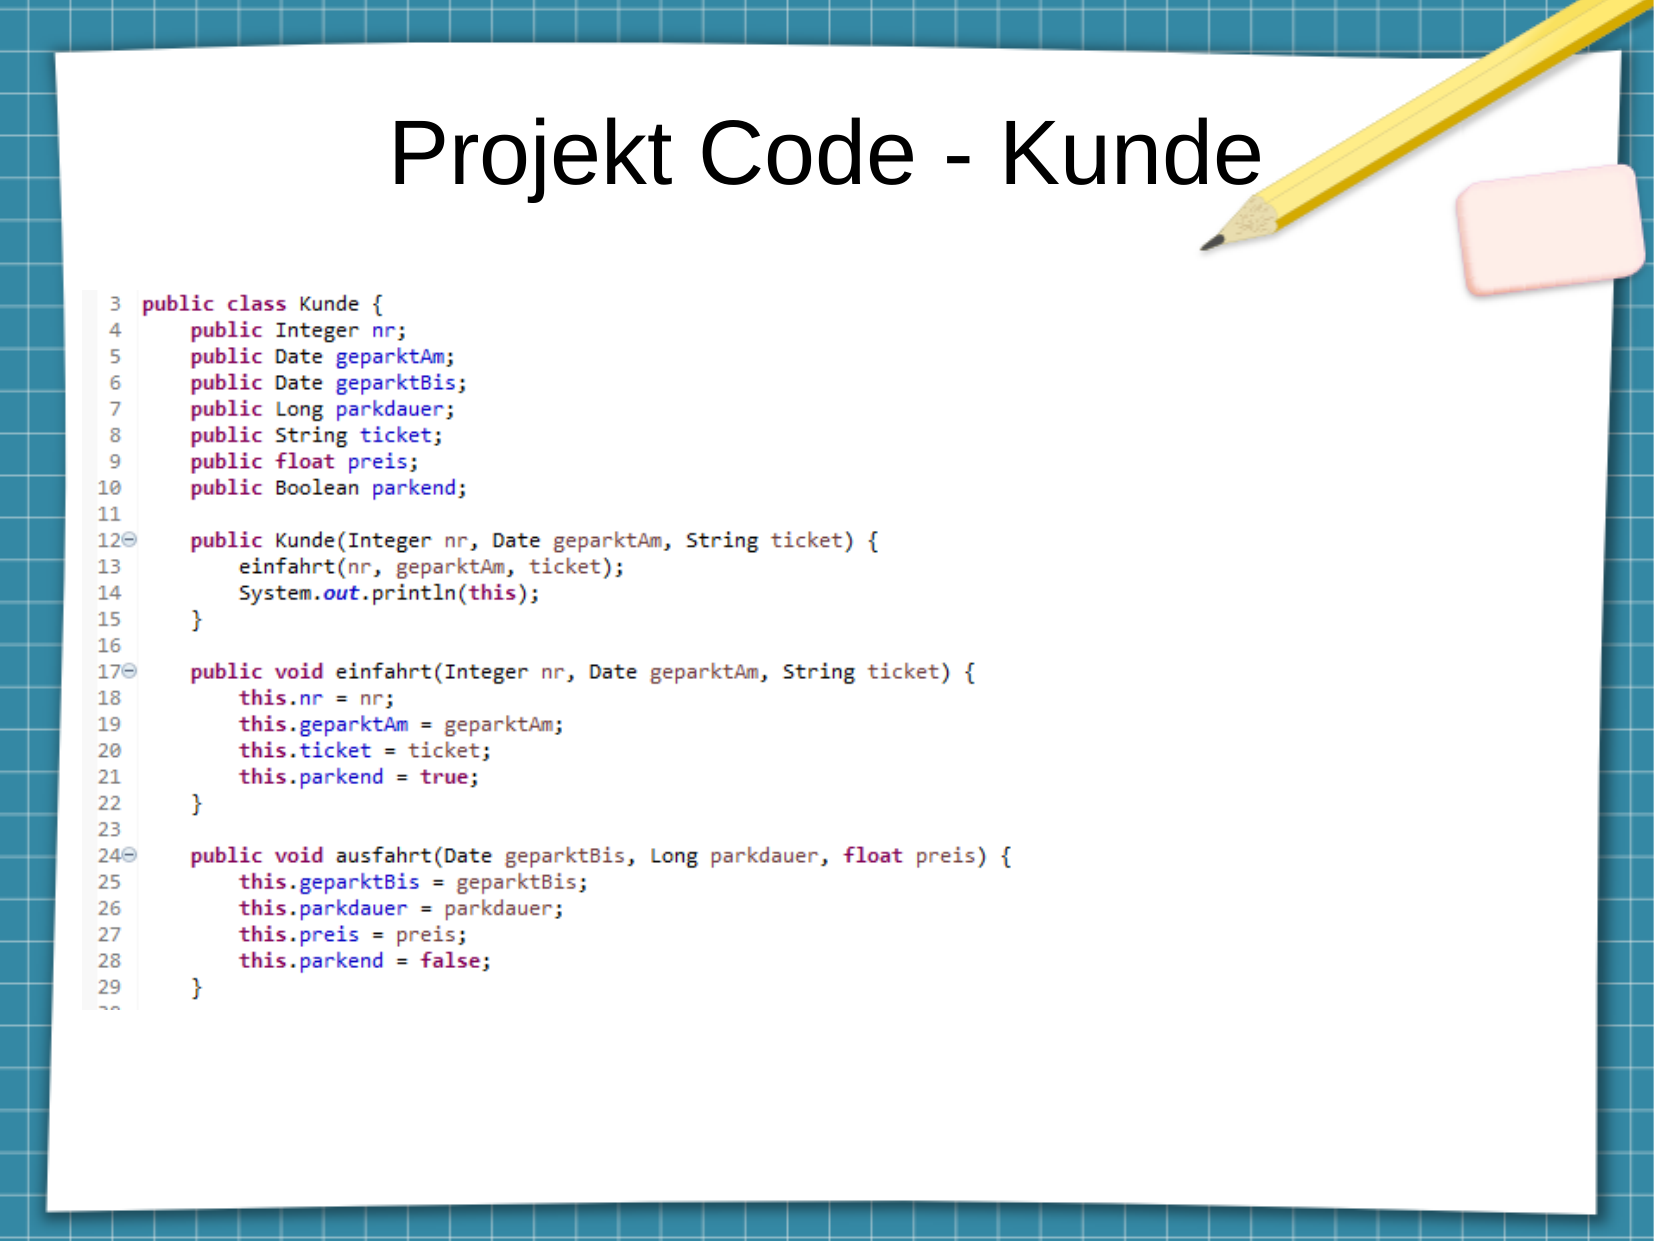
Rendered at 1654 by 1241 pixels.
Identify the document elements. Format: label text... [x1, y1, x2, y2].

picture [0, 0, 1654, 1241]
title Projekt Code - Kunde [82, 49, 1571, 257]
